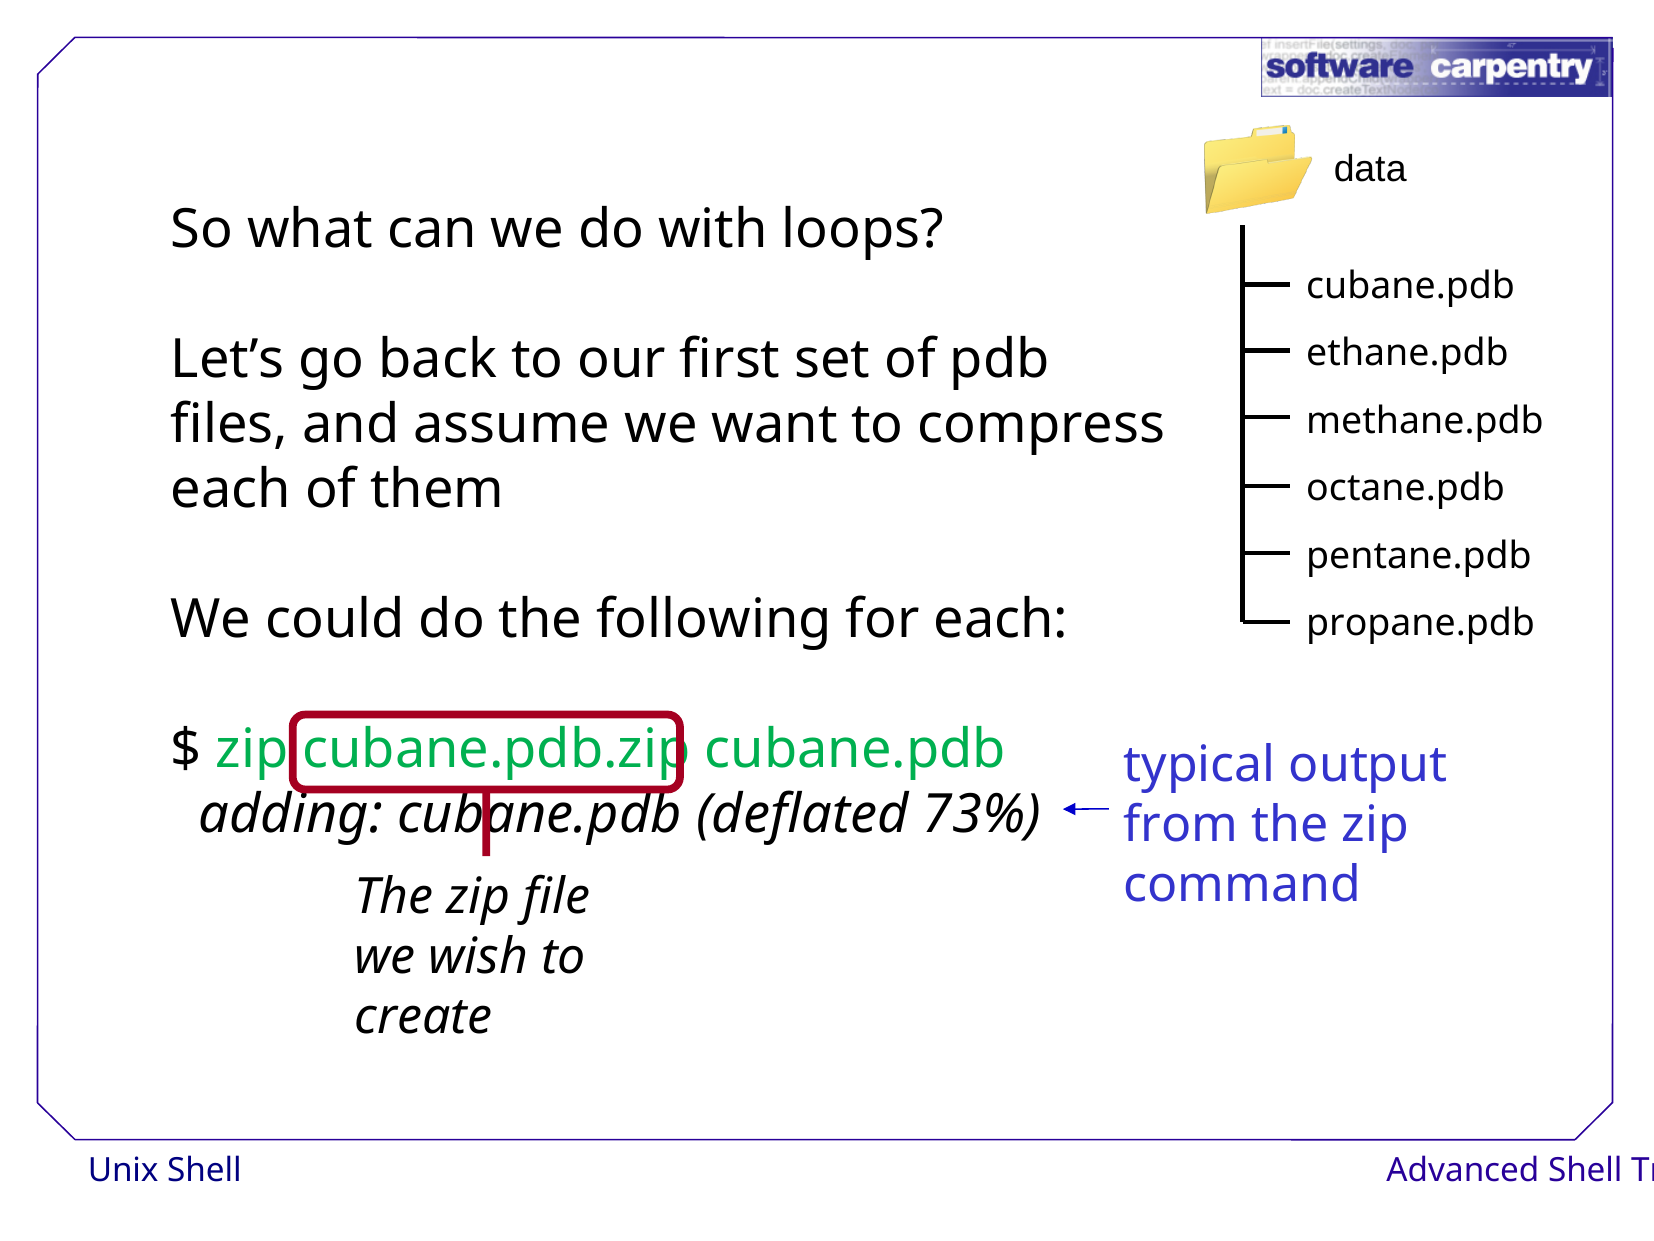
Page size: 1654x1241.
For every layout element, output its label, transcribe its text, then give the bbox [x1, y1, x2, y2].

text_box cubane.pdb ethane.pdb methane.pdb octane.pdb pentane.pdb propane.pdb [1291, 230, 1559, 652]
text_box data [1318, 139, 1422, 198]
picture [1200, 111, 1316, 227]
text_box So what can we do with loops? Let’s go back to our first set of pdb files, and assume we want to compress each of them We could do the following for each: $ zip cubane.pdb.zip cubane.pdb adding: cubane.pdb (deflated 73%) [155, 185, 1186, 851]
text_box The zip file we wish to create [339, 856, 633, 1052]
text_box typical output from the zip command [1108, 723, 1489, 895]
picture [1261, 39, 1613, 97]
text_box So what can we do with loops? Let’s go back to our first set of pdb files, and assume we want to compress each of them We could do the following for each: $ zip cubane.pdb.zip cubane.pdb adding: cubane.pdb (deflated 73%) [297, 719, 676, 785]
